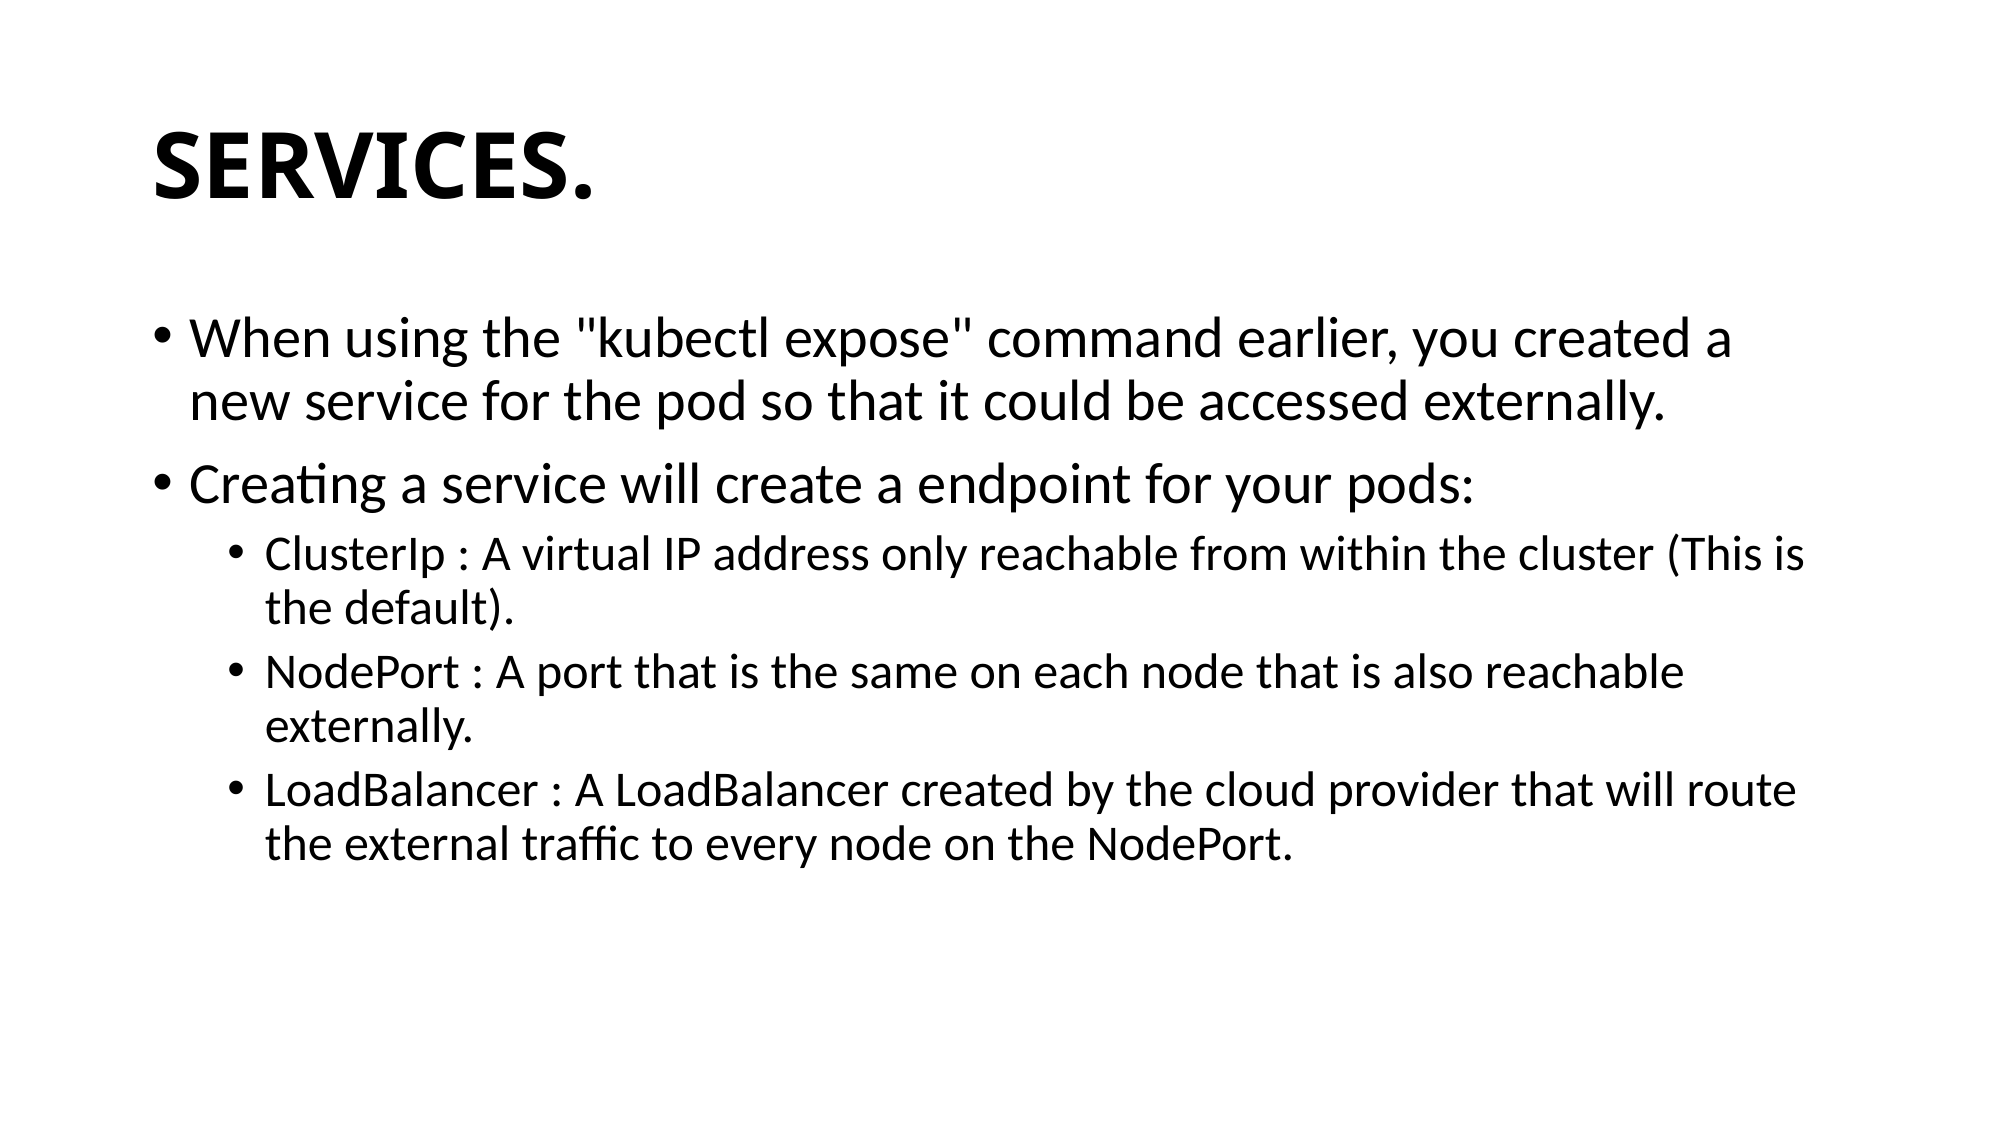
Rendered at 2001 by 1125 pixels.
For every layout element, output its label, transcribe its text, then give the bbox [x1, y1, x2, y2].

list When using the "kubectl expose" command earlier, you created a new service for the pod so that it could be accessed externally. Creating a service will create a endpoint for your pods: ClusterIp : A virtual IP address only reachable from within the cluster (This is the default). NodePort : A port that is the same on each node that is also reachable externally. LoadBalancer : A LoadBalancer created by the cloud provider that will route the external traffic to every node on the NodePort. [137, 299, 1863, 1014]
title SERVICES. [137, 59, 1863, 278]
